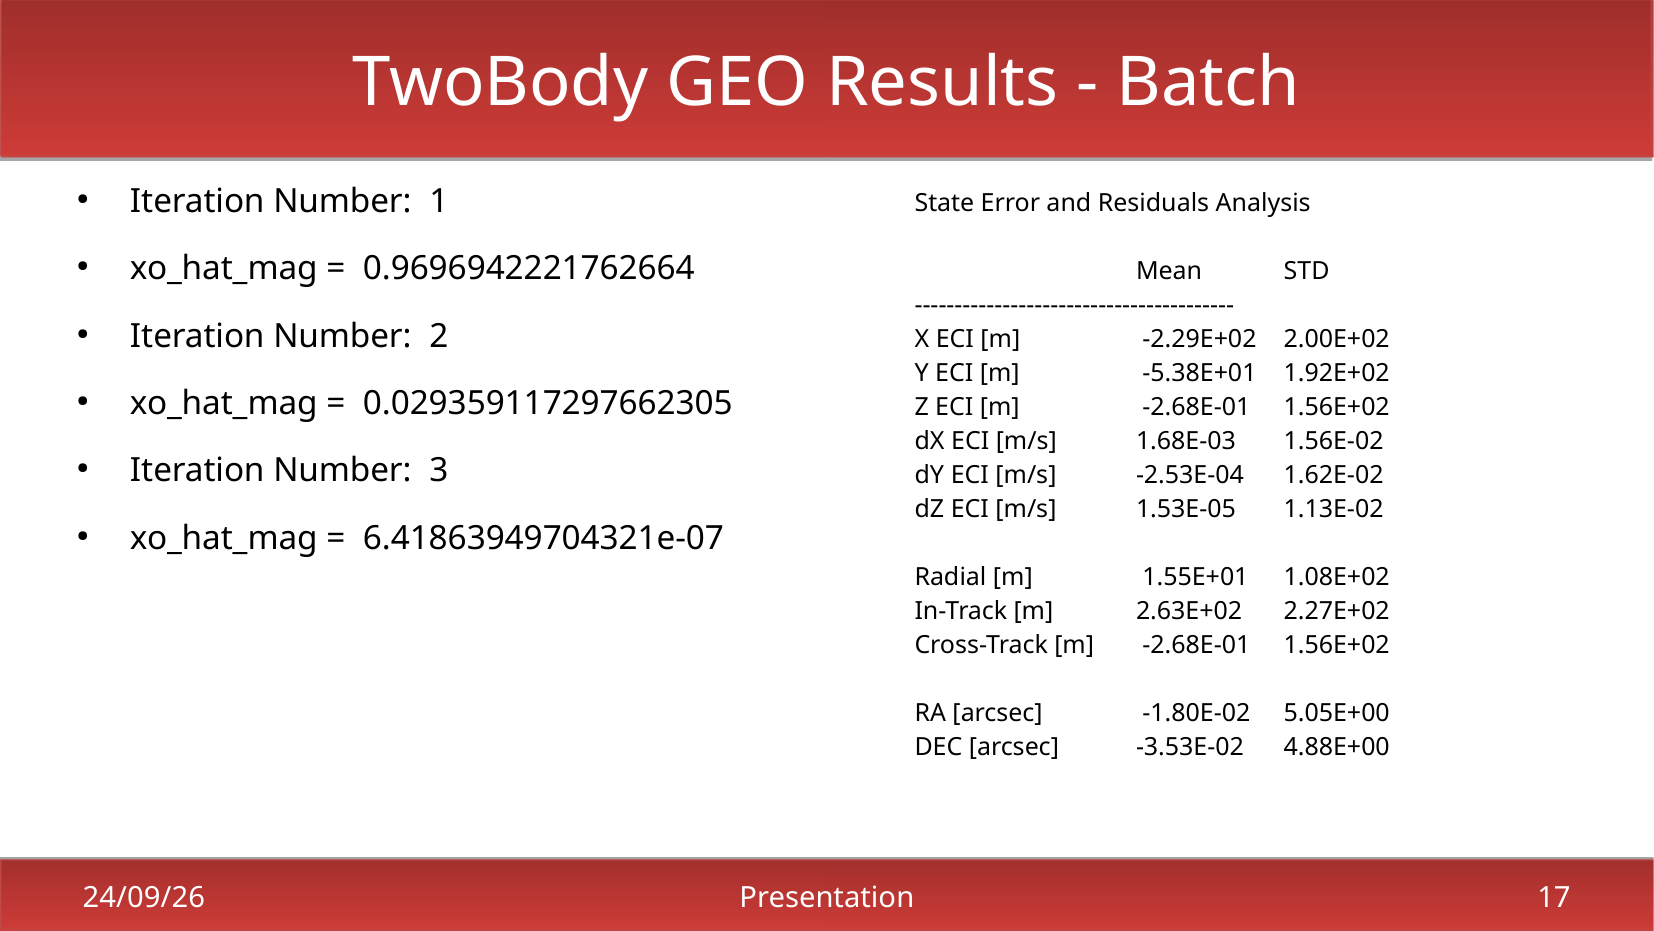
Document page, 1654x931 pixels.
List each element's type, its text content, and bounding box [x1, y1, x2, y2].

title TwoBody GEO Results - Batch [59, 23, 1595, 133]
list Iteration Number: 1 xo_hat_mag = 0.9696942221762664 Iteration Number: 2 xo_hat_mag = 0.029359117297662305 Iteration Number: 3 xo_hat_mag = 6.41863949704321e-07 [59, 177, 809, 792]
picture [0, 0, 1654, 161]
text_box State Error and Residuals Analysis Mean STD ---------------------------------------- X ECI [m] -2.29E+02 2.00E+02 Y ECI [m] -5.38E+01 1.92E+02 Z ECI [m] -2.68E-01 1.56E+02 dX ECI [m/s] 1.68E-03 1.56E-02 dY ECI [m/s] -2.53E-04 1.62E-02 dZ ECI [m/s] 1.53E-05 1.13E-02 Radial [m] 1.55E+01 1.08E+02 In-Track [m] 2.63E+02 2.27E+02 Cross-Track [m] -2.68E-01 1.56E+02 RA [arcsec] -1.80E-02 5.05E+00 DEC [arcsec] -3.53E-02 4.88E+00 [899, 177, 1595, 798]
picture [0, 857, 1654, 931]
